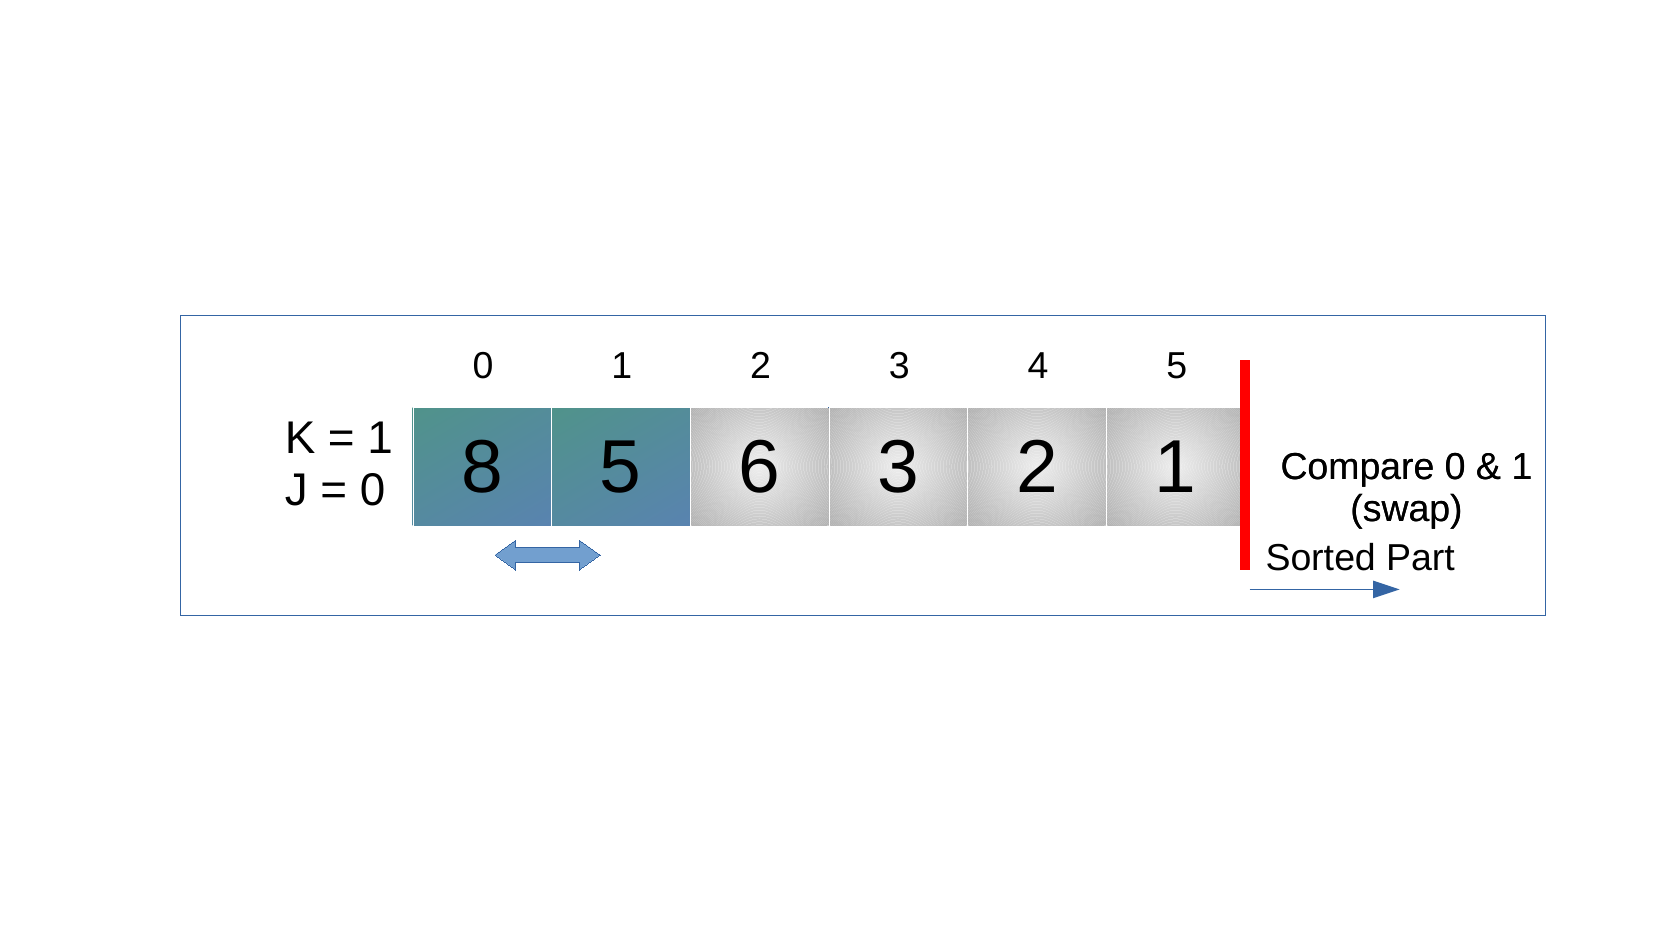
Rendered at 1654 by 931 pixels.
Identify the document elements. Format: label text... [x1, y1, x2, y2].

text_box Sorted Part [1250, 529, 1471, 587]
table_header 2 [968, 408, 1106, 526]
table_header 1 [1107, 408, 1240, 526]
table_header 1 [552, 277, 691, 395]
table_header 5 [552, 408, 690, 526]
text_box [1246, 315, 1546, 529]
table_header 0 [414, 277, 552, 395]
text_box [180, 315, 1546, 616]
table_header 3 [830, 277, 969, 395]
table_header 3 [830, 408, 967, 526]
table_header 4 [969, 277, 1107, 395]
text_box K = 1 J = 0 [270, 405, 408, 523]
table_header 6 [691, 408, 829, 526]
text_box Compare 0 & 1 (swap) [1265, 438, 1548, 538]
table_header 5 [1107, 277, 1246, 395]
table_header 2 [691, 277, 830, 395]
table_header 8 [414, 408, 551, 526]
